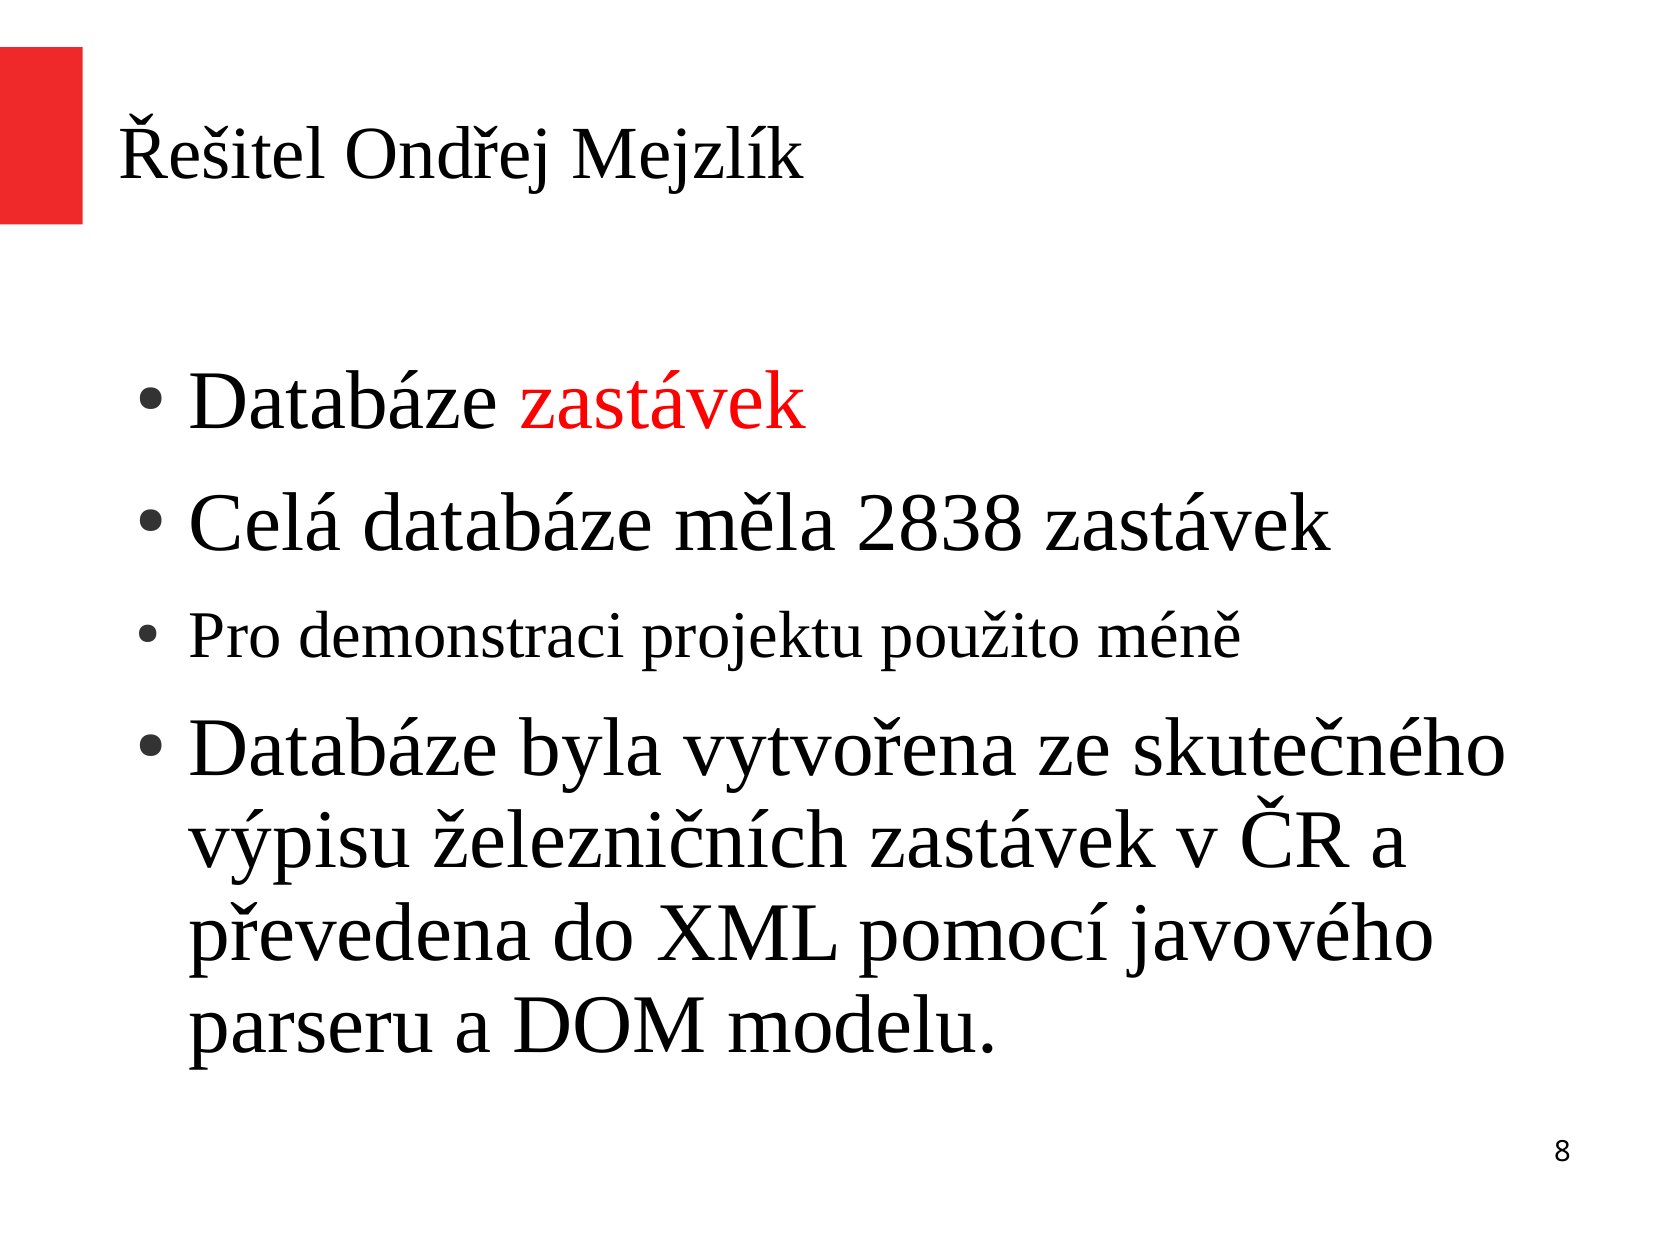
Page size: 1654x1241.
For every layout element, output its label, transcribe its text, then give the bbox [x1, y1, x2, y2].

title Řešitel Ondřej Mejzlík [118, 49, 1571, 257]
list Databáze zastávek Celá databáze měla 2838 zastávek Pro demonstraci projektu použito méně Databáze byla vytvořena ze skutečného výpisu železničních zastávek v ČR a převedena do XML pomocí javového parseru a DOM modelu. [118, 354, 1536, 1074]
